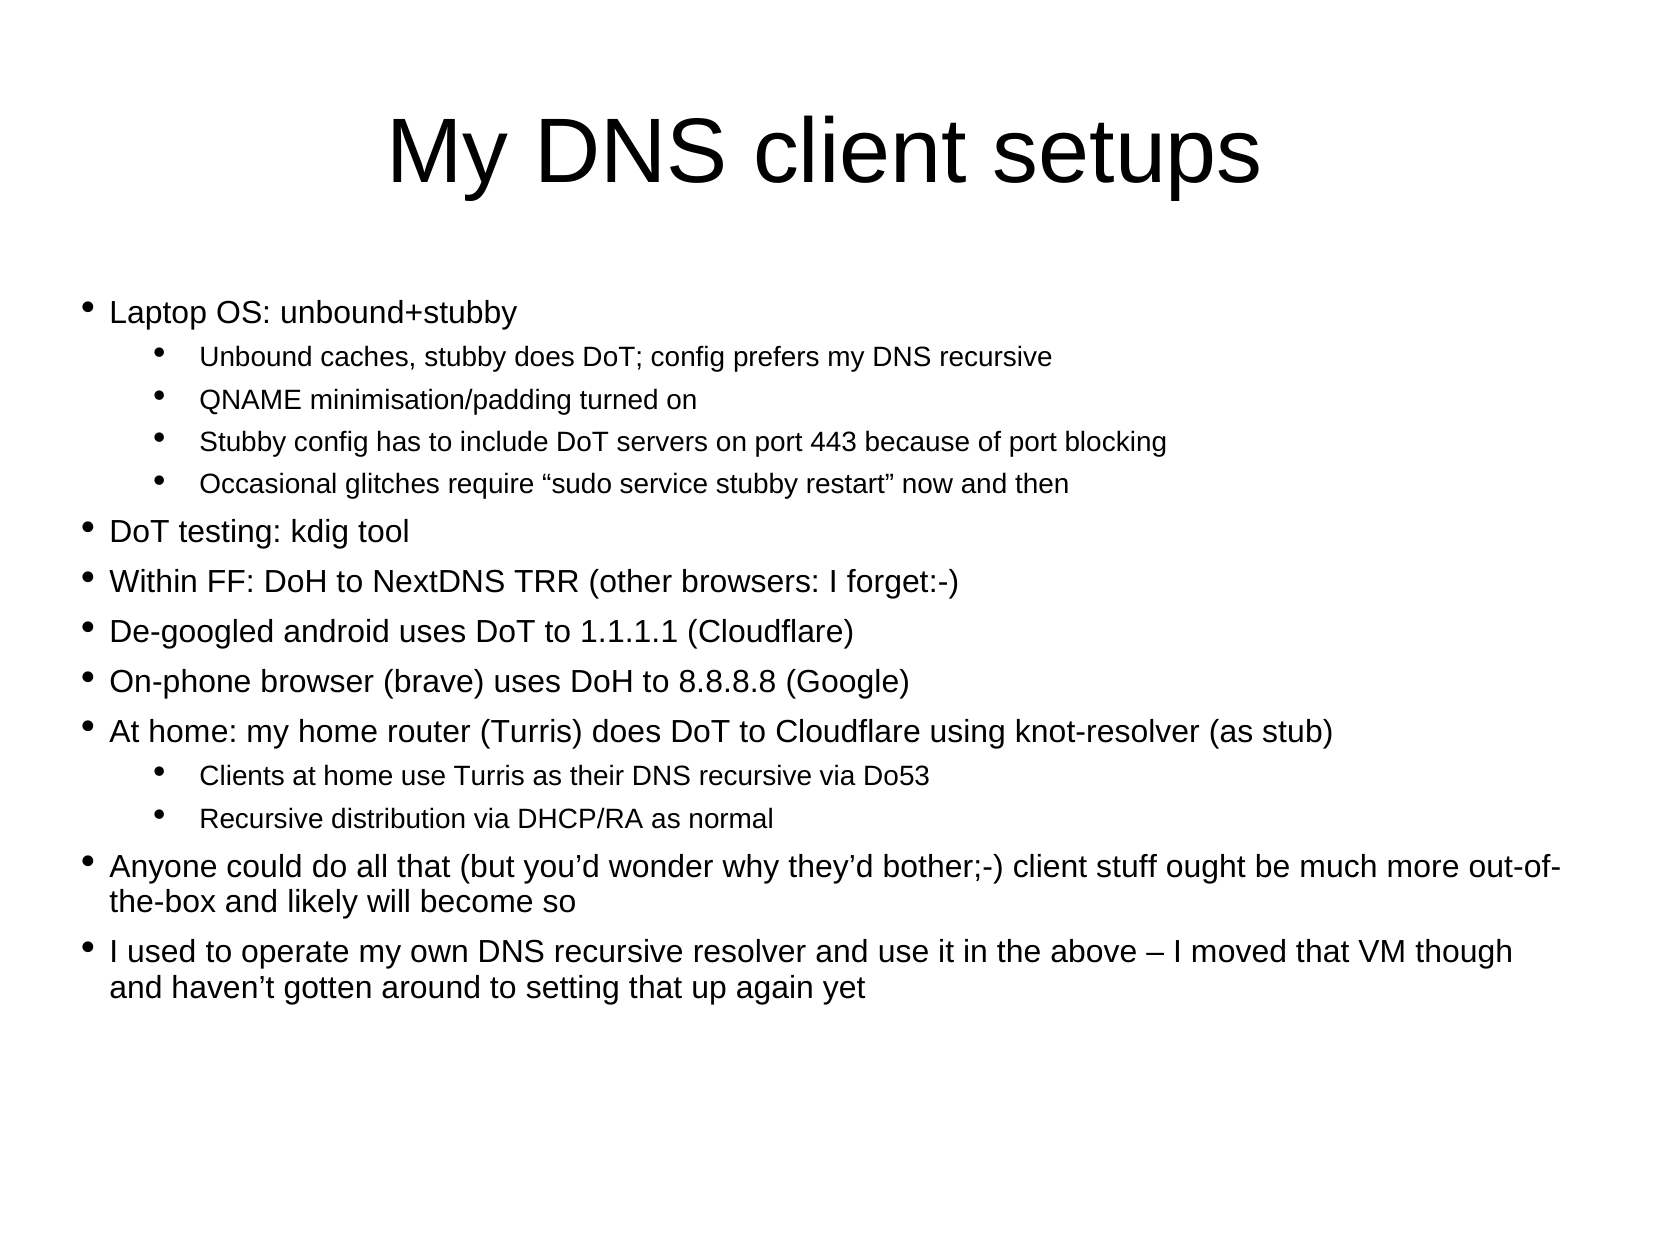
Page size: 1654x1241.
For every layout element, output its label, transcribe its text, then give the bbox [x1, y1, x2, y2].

list Laptop OS: unbound+stubby Unbound caches, stubby does DoT; config prefers my DNS recursive QNAME minimisation/padding turned on Stubby config has to include DoT servers on port 443 because of port blocking Occasional glitches require “sudo service stubby restart” now and then DoT testing: kdig tool Within FF: DoH to NextDNS TRR (other browsers: I forget:-) De-googled android uses DoT to 1.1.1.1 (Cloudflare) On-phone browser (brave) uses DoH to 8.8.8.8 (Google) At home: my home router (Turris) does DoT to Cloudflare using knot-resolver (as stub) Clients at home use Turris as their DNS recursive via Do53 Recursive distribution via DHCP/RA as normal Anyone could do all that (but you’d wonder why they’d bother;-) client stuff ought be much more out-of-the-box and likely will become so I used to operate my own DNS recursive resolver and use it in the above – I moved that VM though and haven’t gotten around to setting that up again yet [82, 290, 1569, 1008]
title My DNS client setups [82, 49, 1569, 255]
